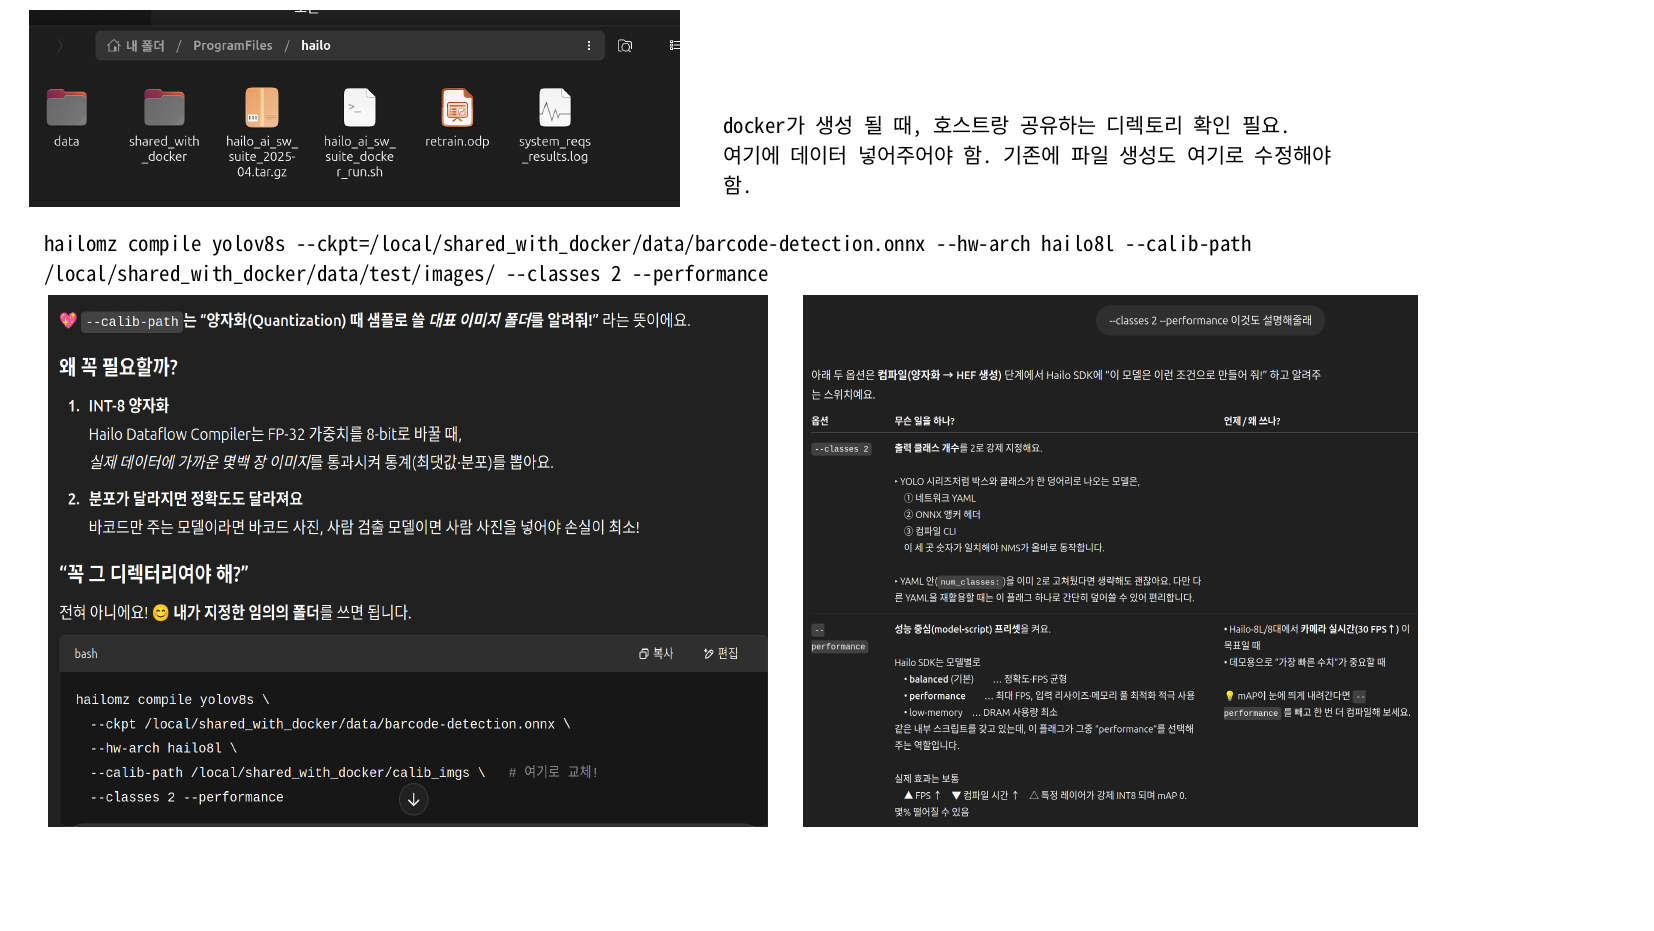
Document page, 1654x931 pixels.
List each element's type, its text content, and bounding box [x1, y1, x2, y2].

picture [803, 295, 1418, 827]
text_box hailomz compile yolov8s --ckpt=/local/shared_with_docker/data/barcode-detection.onnx --hw-arch hailo8l --calib-path /local/shared_with_docker/data/test/images/ --classes 2 --performance [29, 220, 1625, 296]
text_box docker가 생성 될 때, 호스트랑 공유하는 디렉토리 확인 필요. 여기에 데이터 넣어주어야 함. 기존에 파일 생성도 여기로 수정해야 함. [708, 101, 1359, 207]
picture [48, 295, 768, 827]
picture [29, 10, 680, 207]
